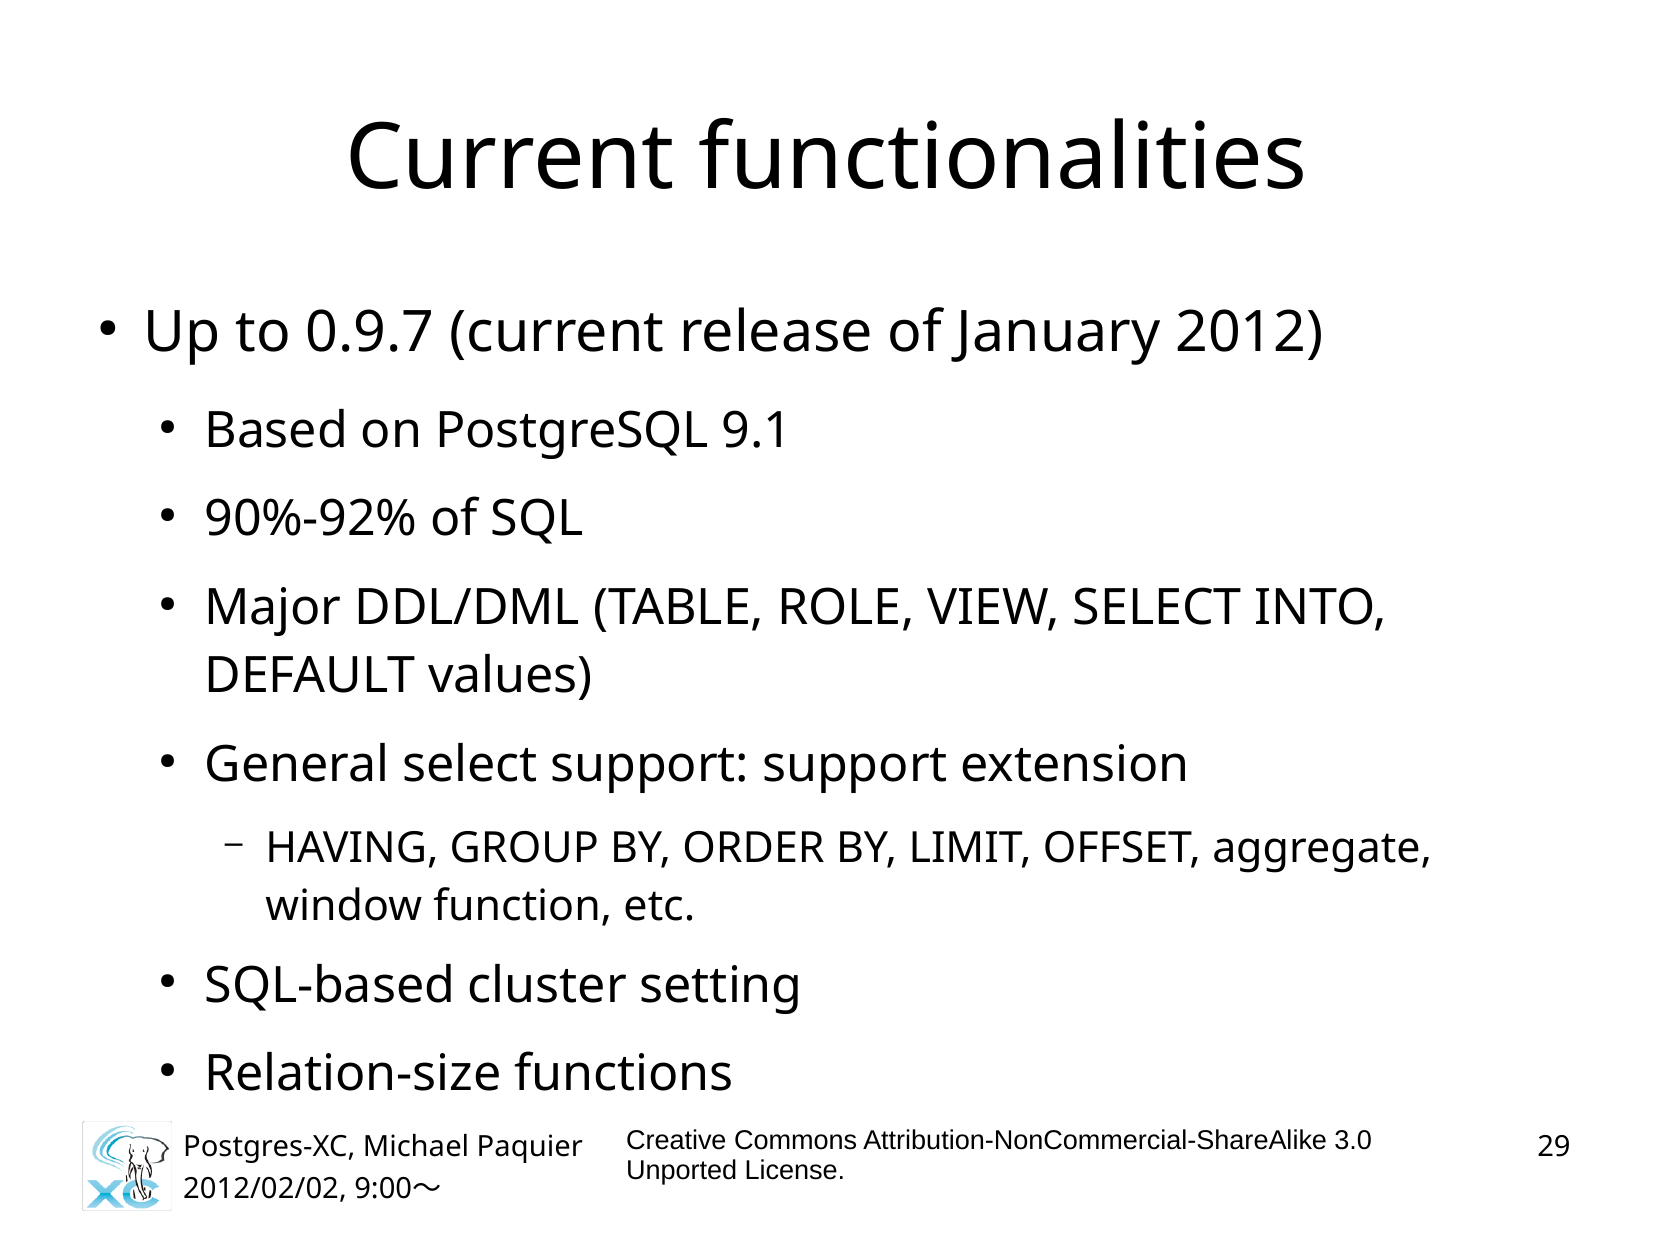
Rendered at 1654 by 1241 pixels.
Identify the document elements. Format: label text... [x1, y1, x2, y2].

picture [82, 1121, 172, 1211]
title Current functionalities [82, 56, 1571, 250]
list Up to 0.9.7 (current release of January 2012) Based on PostgreSQL 9.1 90%-92% of SQL Major DDL/DML (TABLE, ROLE, VIEW, SELECT INTO, DEFAULT values) General select support: support extension HAVING, GROUP BY, ORDER BY, LIMIT, OFFSET, aggregate, window function, etc. SQL-based cluster setting Relation-size functions [82, 290, 1571, 1109]
